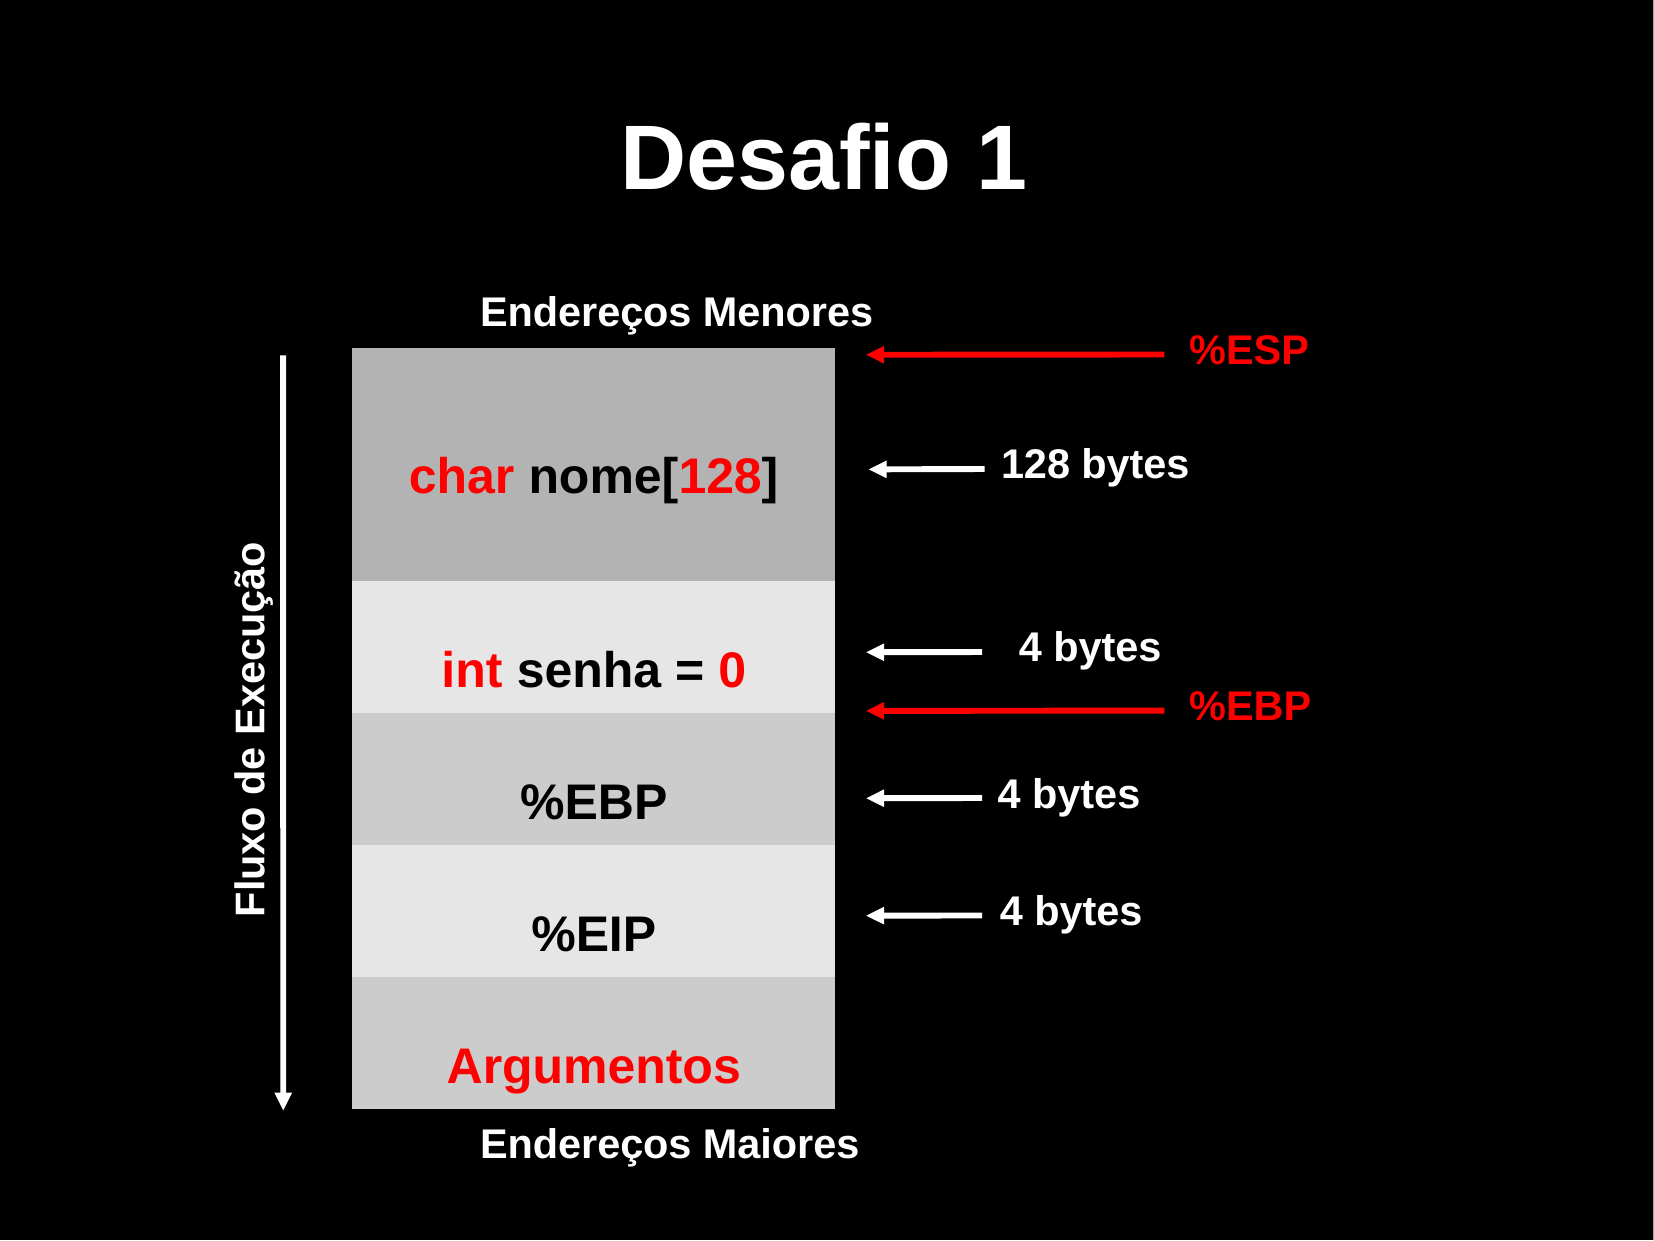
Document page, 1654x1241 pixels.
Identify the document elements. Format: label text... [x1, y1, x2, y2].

text_box Endereços Menores [465, 277, 725, 344]
text_box 4 bytes [982, 759, 1148, 826]
text_box 4 bytes [1004, 612, 1167, 679]
table_cell Argumentos [352, 977, 835, 1109]
text_box Endereços Maiores [465, 1109, 725, 1176]
title Desafio 1 [82, 23, 1566, 283]
text_box %ESP [1174, 315, 1325, 382]
table_cell %EIP [352, 845, 835, 977]
table_cell %EBP [352, 713, 835, 845]
table_header char nome[128] [352, 348, 835, 581]
text_box 4 bytes [985, 876, 1148, 943]
text_box 128 bytes [986, 429, 1202, 505]
text_box %EBP [1174, 671, 1325, 738]
text_box Fluxo de Execução [215, 384, 282, 932]
table_cell int senha = 0 [352, 581, 835, 713]
